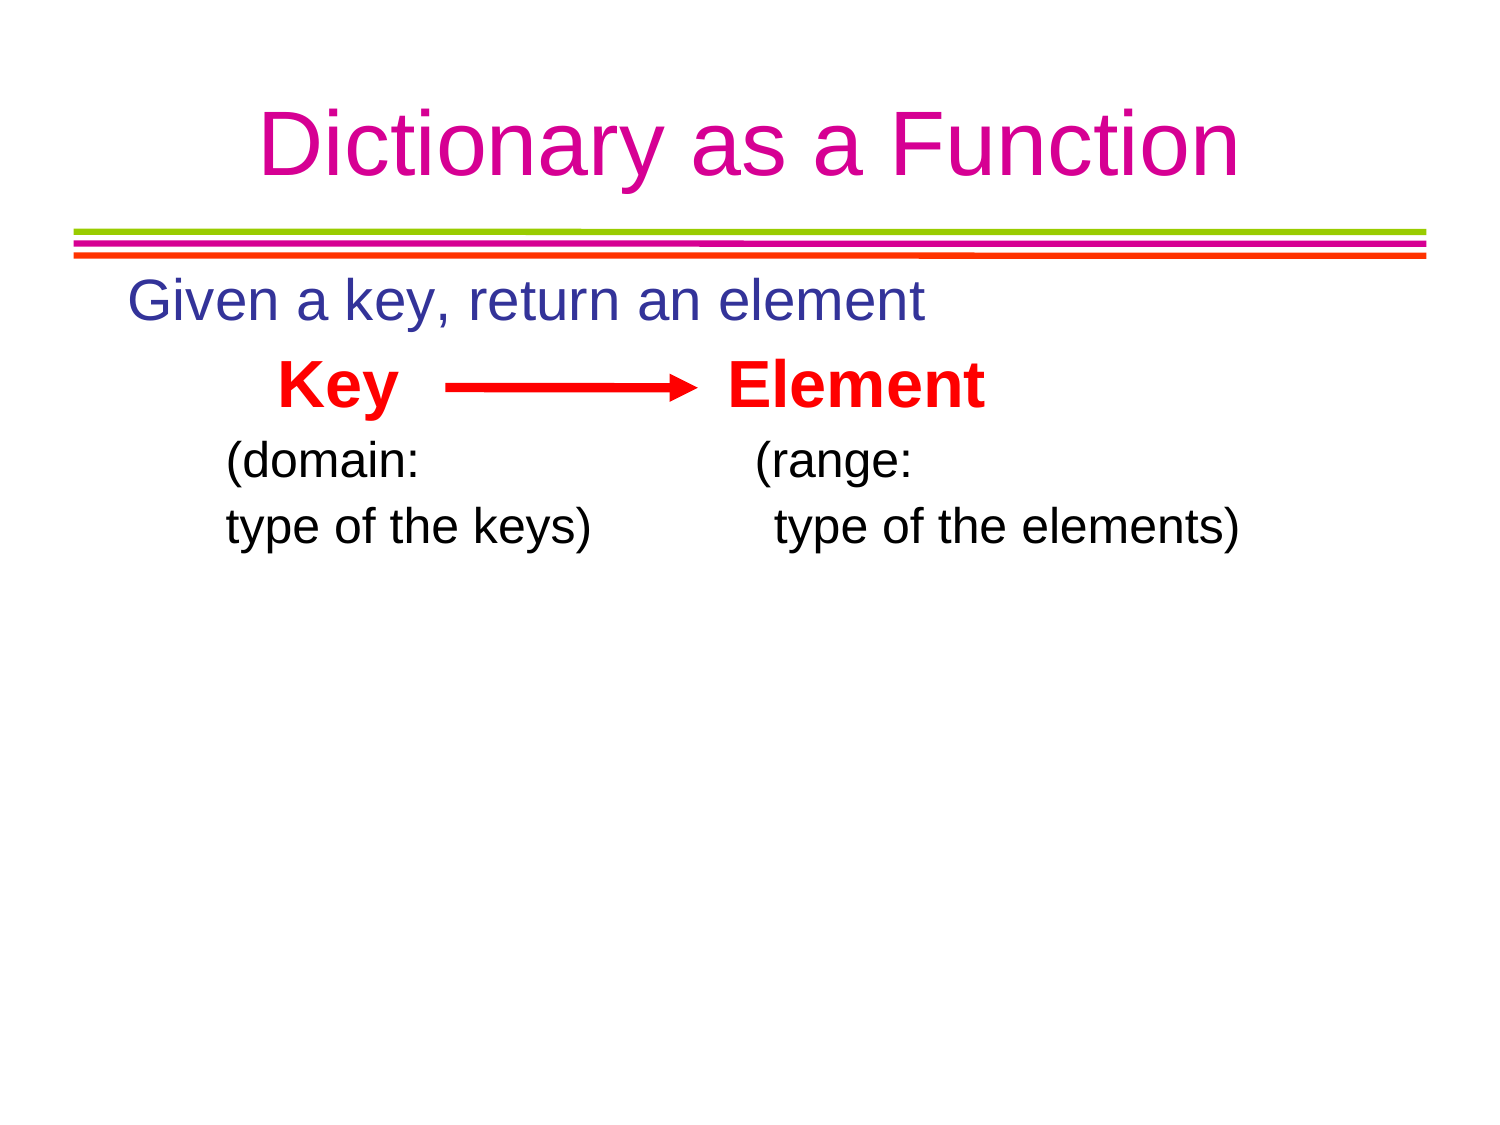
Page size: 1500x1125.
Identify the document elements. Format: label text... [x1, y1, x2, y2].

text_box Given a key, return an element Key Element (domain: (range: type of the keys) type of the elements) [112, 262, 1426, 1005]
text_box Dictionary as a Function [75, 45, 1426, 233]
